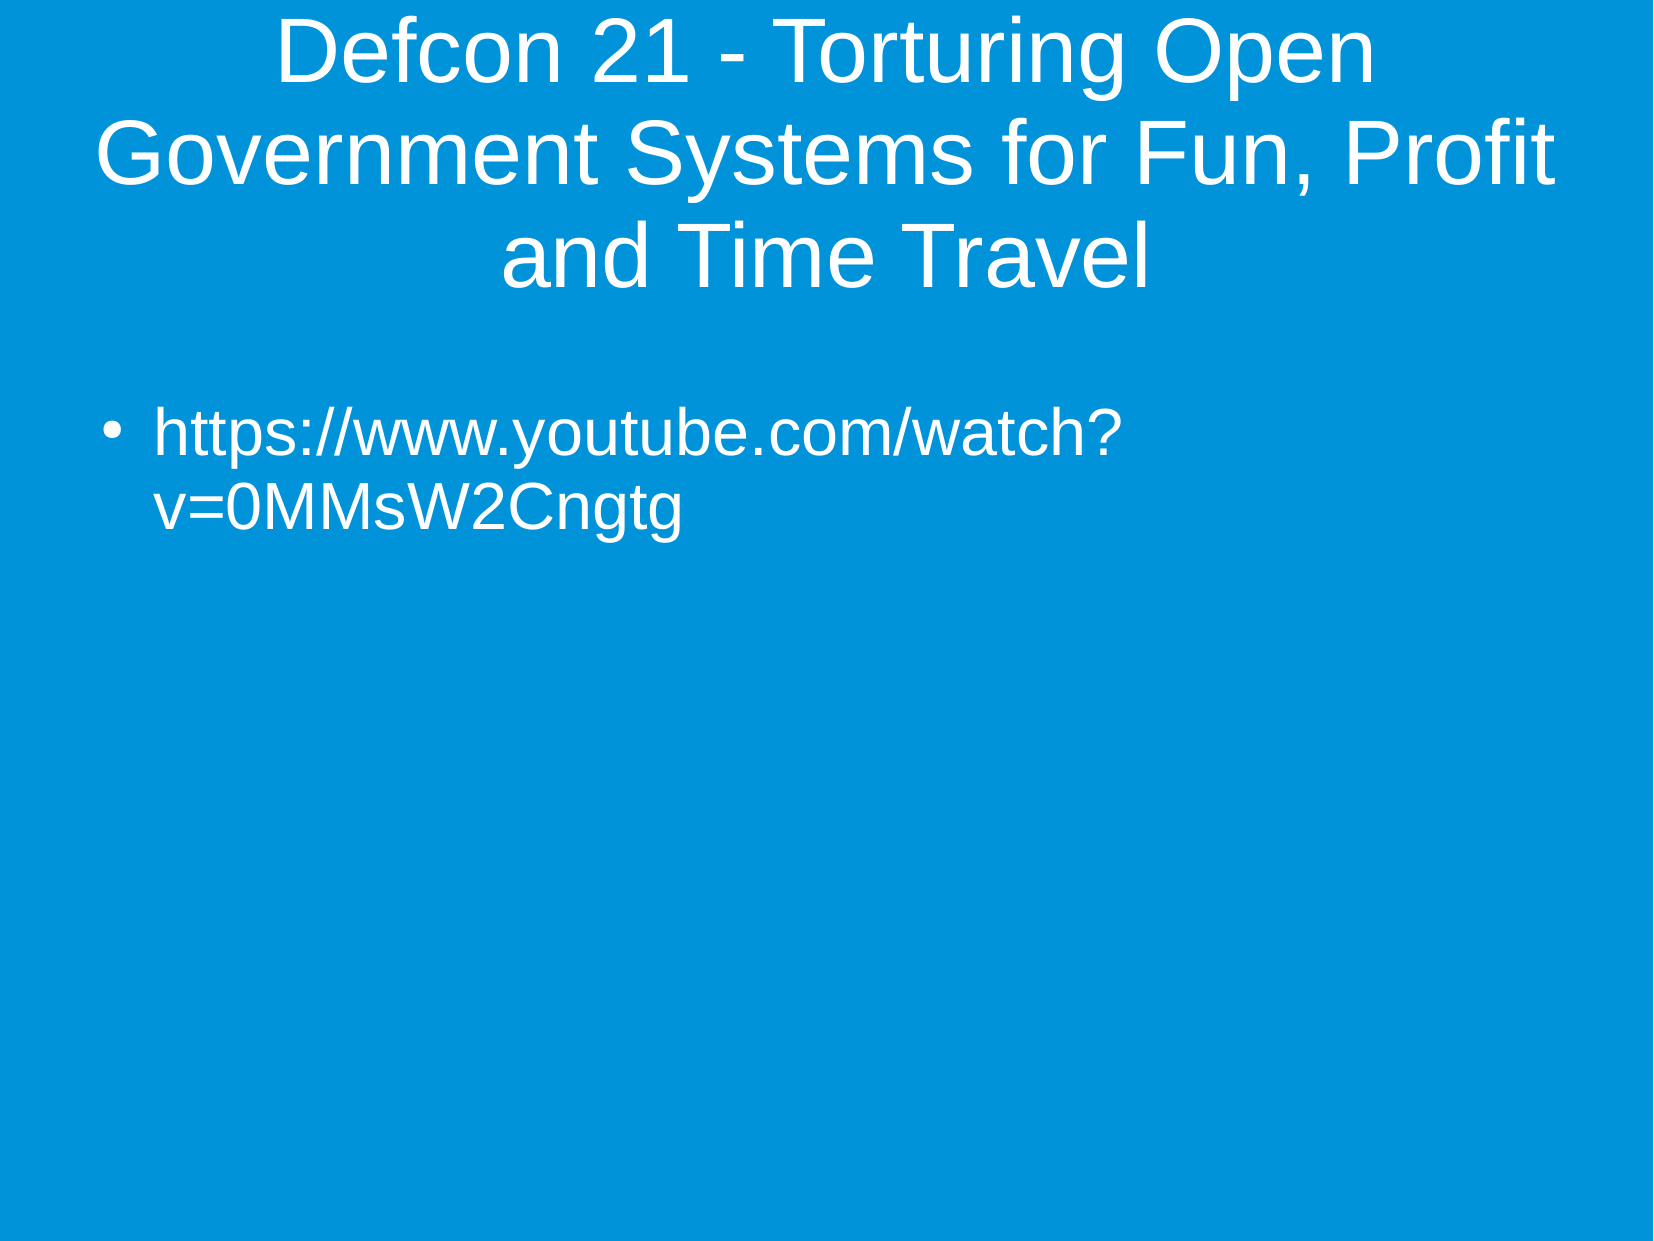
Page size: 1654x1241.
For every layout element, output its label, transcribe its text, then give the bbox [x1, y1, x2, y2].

list https://www.youtube.com/watch?v=0MMsW2Cngtg [82, 290, 1571, 1010]
title Defcon 21 - Torturing Open Government Systems for Fun, Profit and Time Travel [82, 0, 1571, 290]
